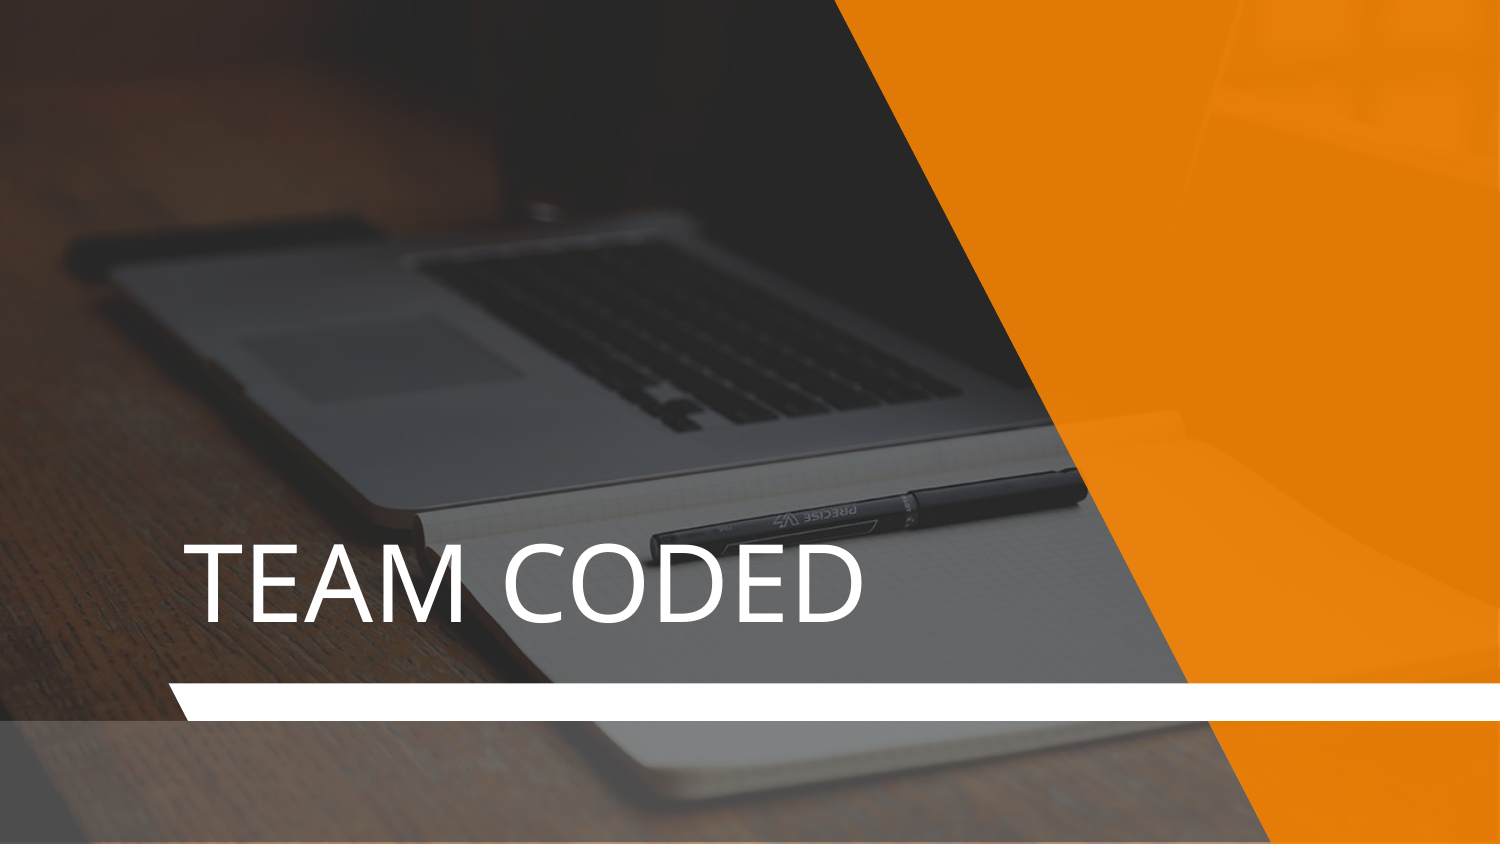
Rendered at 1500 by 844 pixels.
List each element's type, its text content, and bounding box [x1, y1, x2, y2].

title TEAM CODED [168, 0, 1029, 660]
